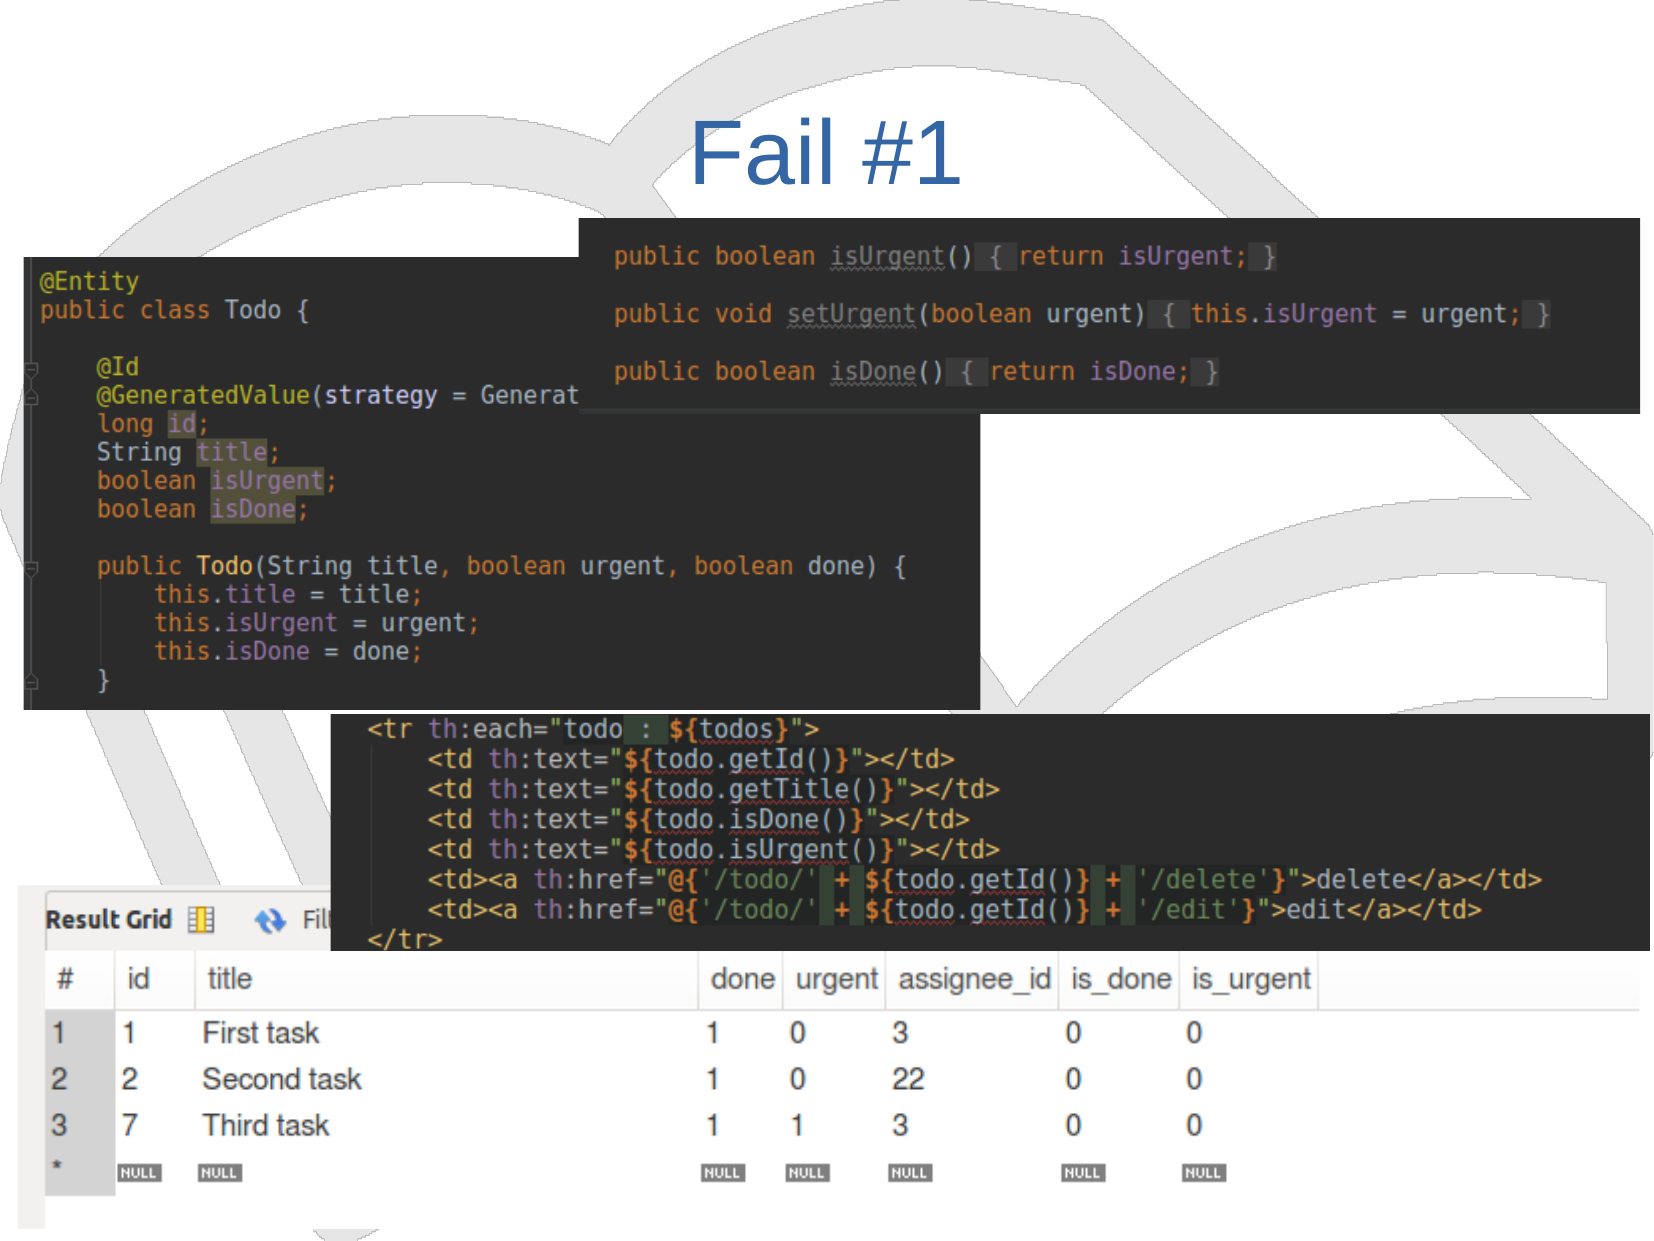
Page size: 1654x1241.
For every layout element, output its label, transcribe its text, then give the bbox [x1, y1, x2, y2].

title Fail #1 [82, 49, 1571, 257]
picture [0, 0, 1654, 1241]
